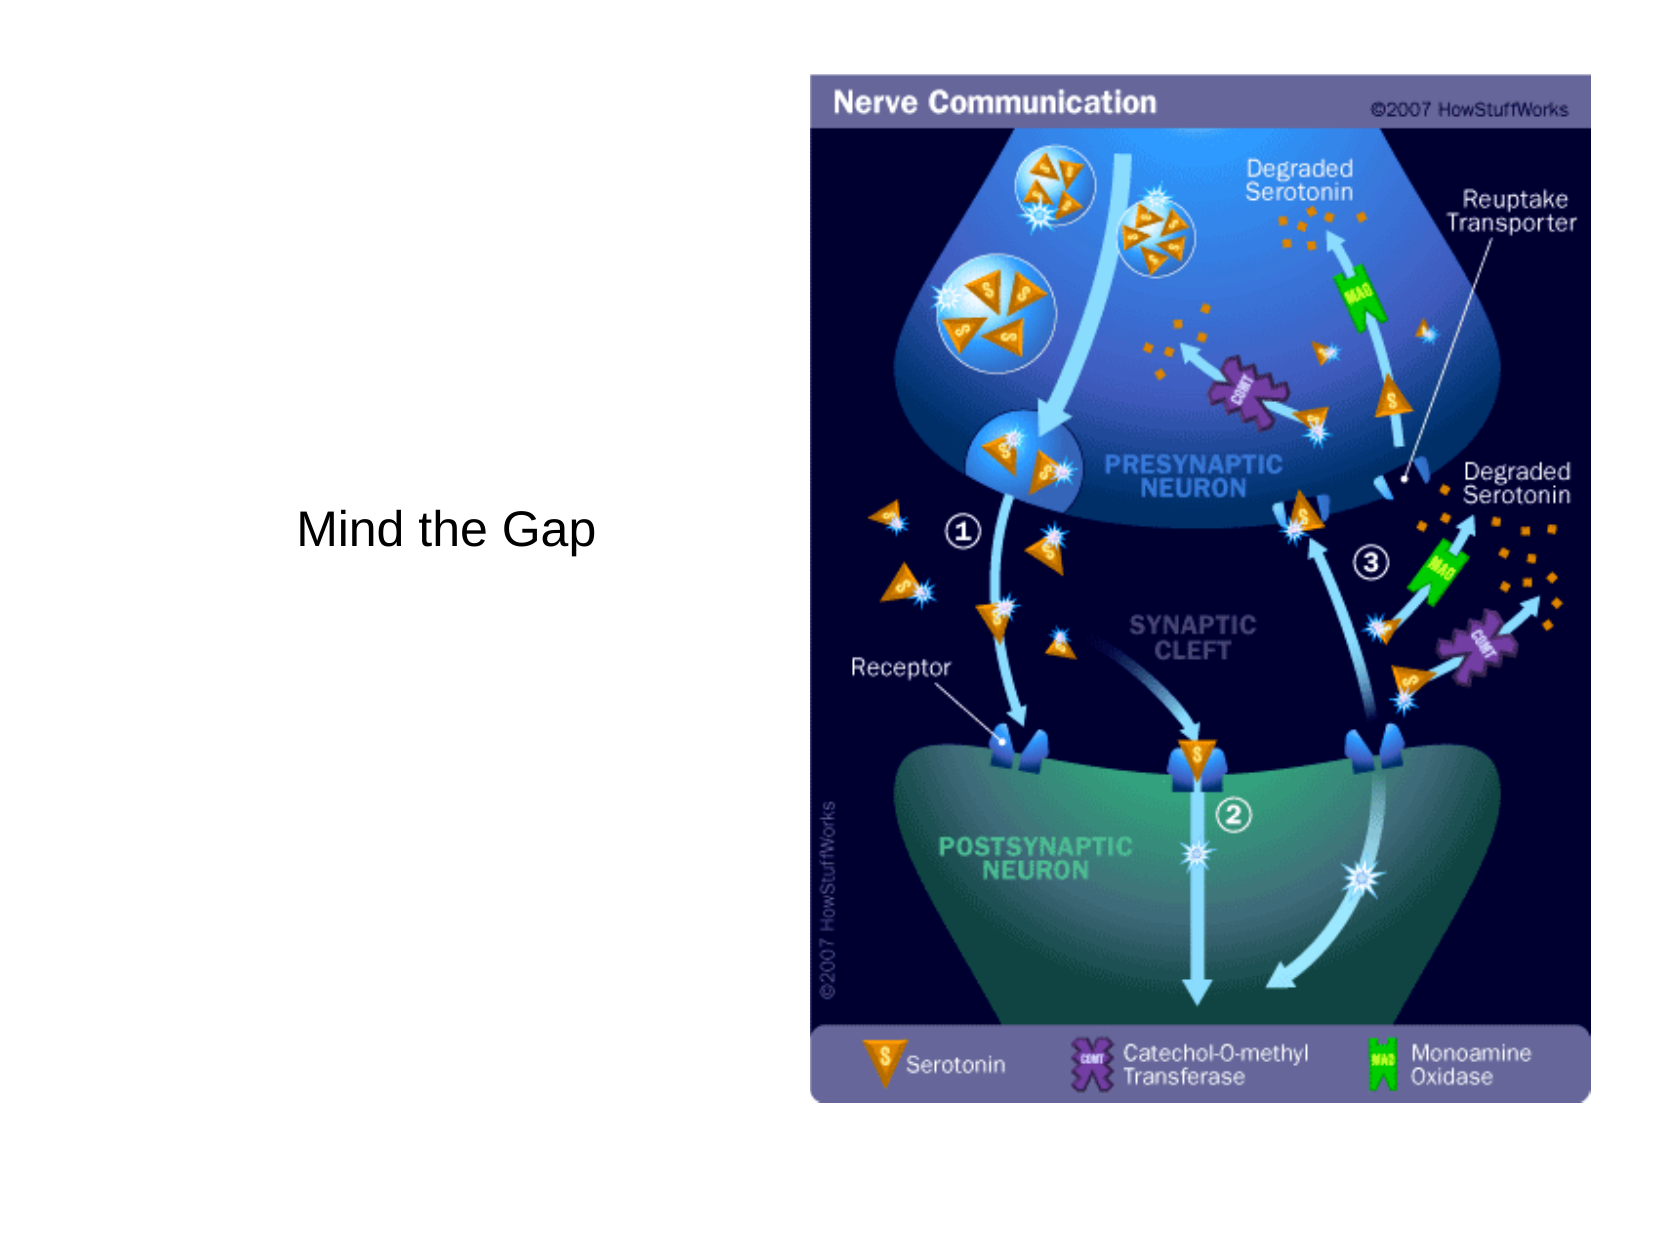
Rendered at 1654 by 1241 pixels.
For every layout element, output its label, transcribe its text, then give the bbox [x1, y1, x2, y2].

picture [810, 74, 1591, 1103]
subtitle Mind the Gap [82, 49, 811, 1010]
